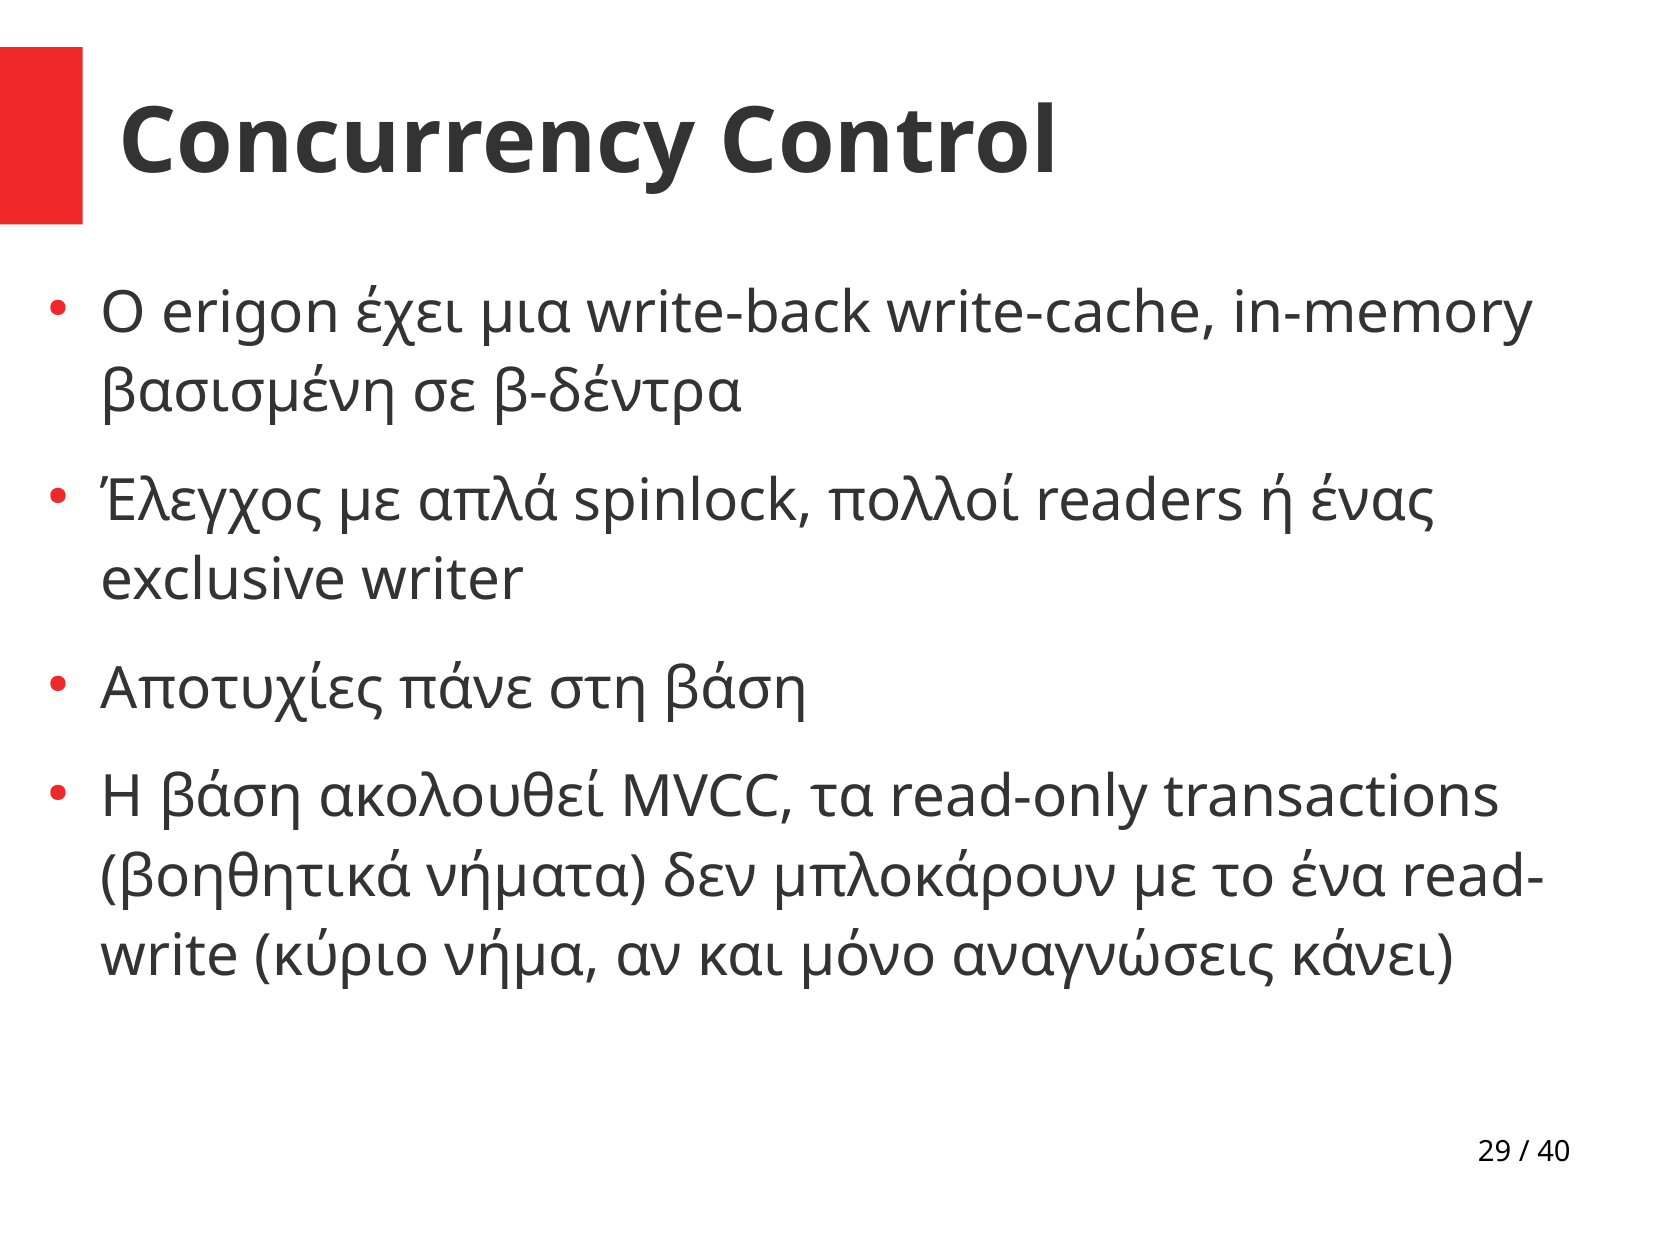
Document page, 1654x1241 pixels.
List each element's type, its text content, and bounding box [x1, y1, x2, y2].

list Ο erigon έχει μια write-back write-cache, in-memory βασισμένη σε β-δέντρα Έλεγχος με απλά spinlock, πολλοί readers ή ένας exclusive writer Αποτυχίες πάνε στη βάση Η βάση ακολουθεί MVCC, τα read-only transactions (βοηθητικά νήματα) δεν μπλοκάρουν με το ένα read-write (κύριο νήμα, αν και μόνο αναγνώσεις κάνει) [30, 270, 1621, 1111]
title Concurrency Control [118, 33, 1571, 241]
